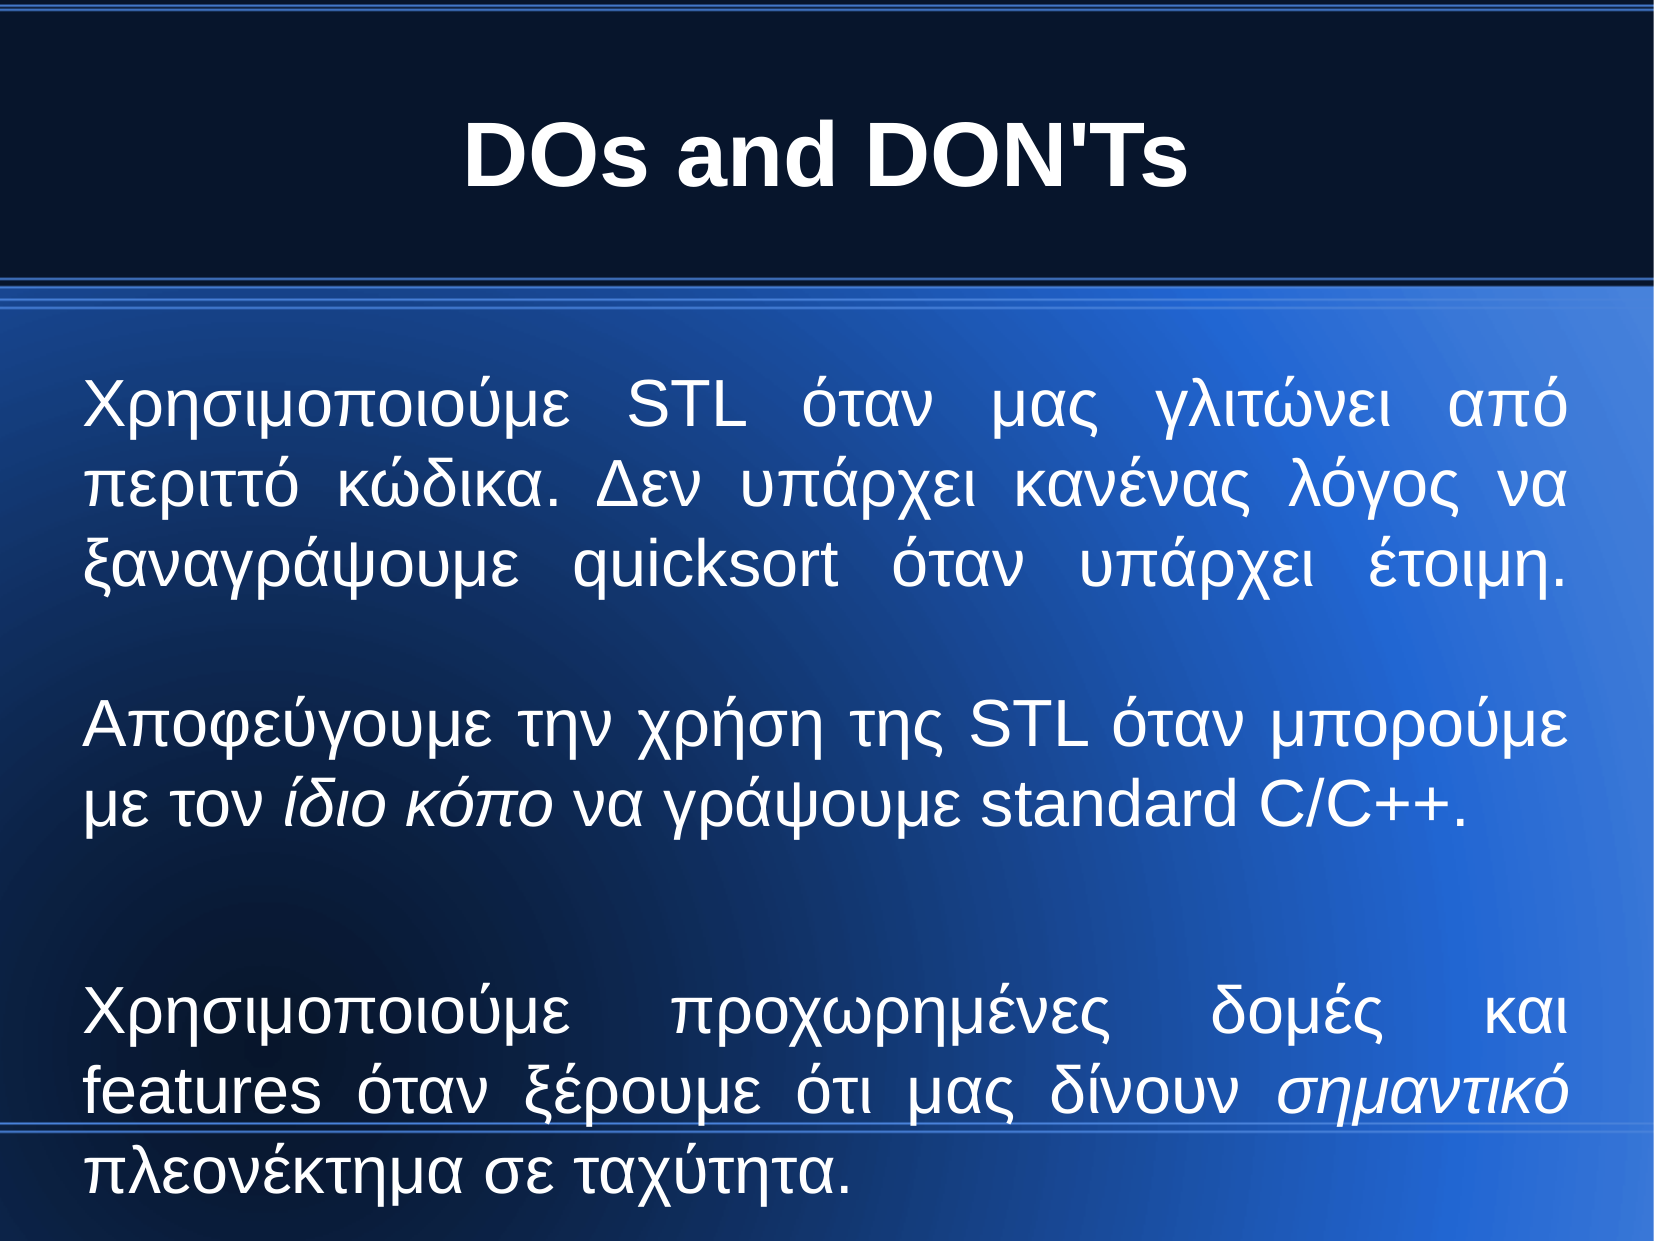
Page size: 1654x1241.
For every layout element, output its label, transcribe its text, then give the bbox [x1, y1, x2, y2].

list Χρησιμοποιούμε STL όταν μας γλιτώνει από περιττό κώδικα. Δεν υπάρχει κανένας λόγος να ξαναγράψουμε quicksort όταν υπάρχει έτοιμη. Aποφεύγουμε την χρήση της STL όταν μπορούμε με τον ίδιο κόπο να γράψουμε standard C/C++. Χρησιμοποιούμε προχωρημένες δομές και features όταν ξέρουμε ότι μας δίνουν σημαντικό πλεονέκτημα σε ταχύτητα. Δεν αναλωνόμαστε σε low-level λεπτομέρειες: Ένας καλός αλγόριθμος υλοποιημένος μέτρια κερδίζει ένα κακό αλγόριθμο υλοποιημένο άψογα. Δε χρησιμοποιούμε ένα feature με το οποίο δεν έχουμε εμπειρία. Θα χάσουμε πολύτιμο χρόνο διαβάζοντας ακατάληπτα κατεβατά με compilation errors ή αποσφαλματώνοντας κάποιο edge case. [82, 355, 1571, 1174]
title DOs and DON'Ts [82, 49, 1571, 257]
picture [0, 0, 1654, 1241]
